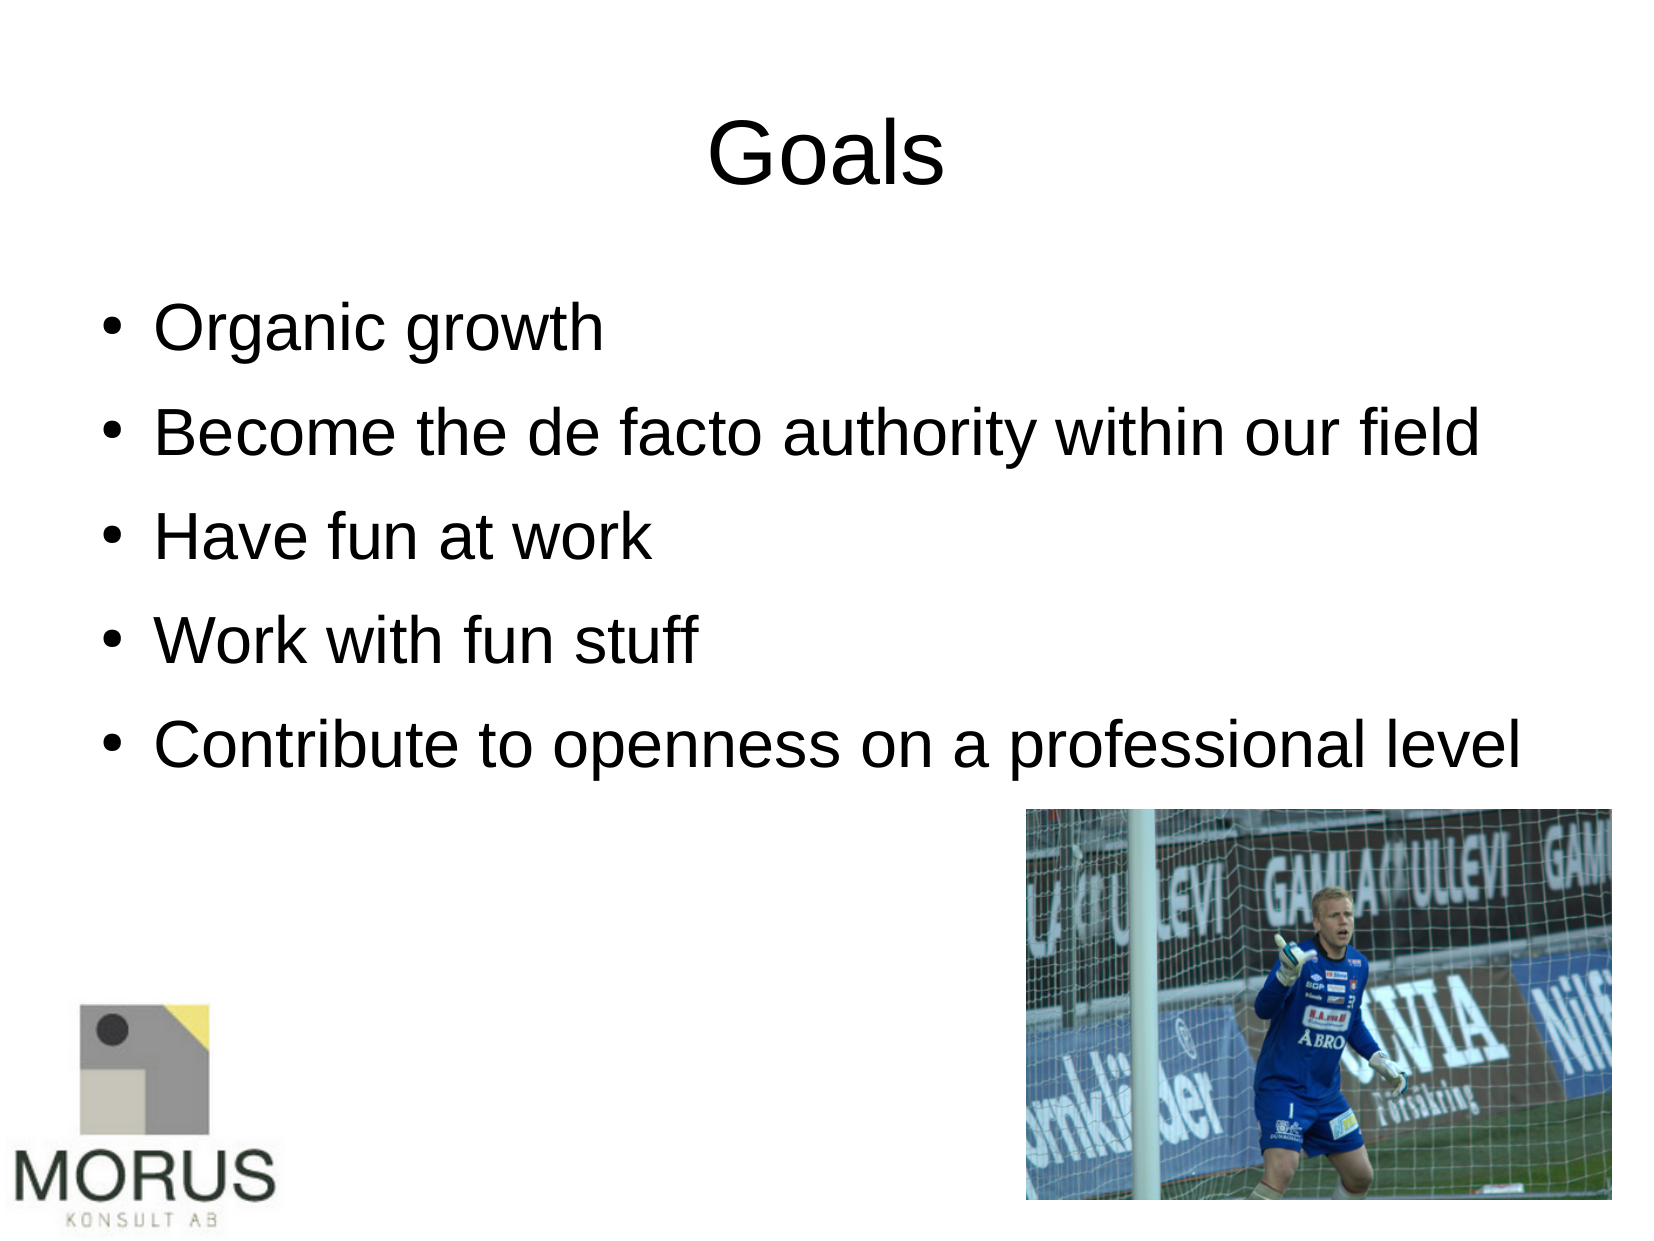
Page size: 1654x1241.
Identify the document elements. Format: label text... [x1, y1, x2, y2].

title Goals [82, 49, 1571, 257]
list Organic growth Become the de facto authority within our field Have fun at work Work with fun stuff Contribute to openness on a professional level [82, 290, 1538, 1010]
picture [1026, 809, 1612, 1201]
picture [5, 992, 285, 1241]
